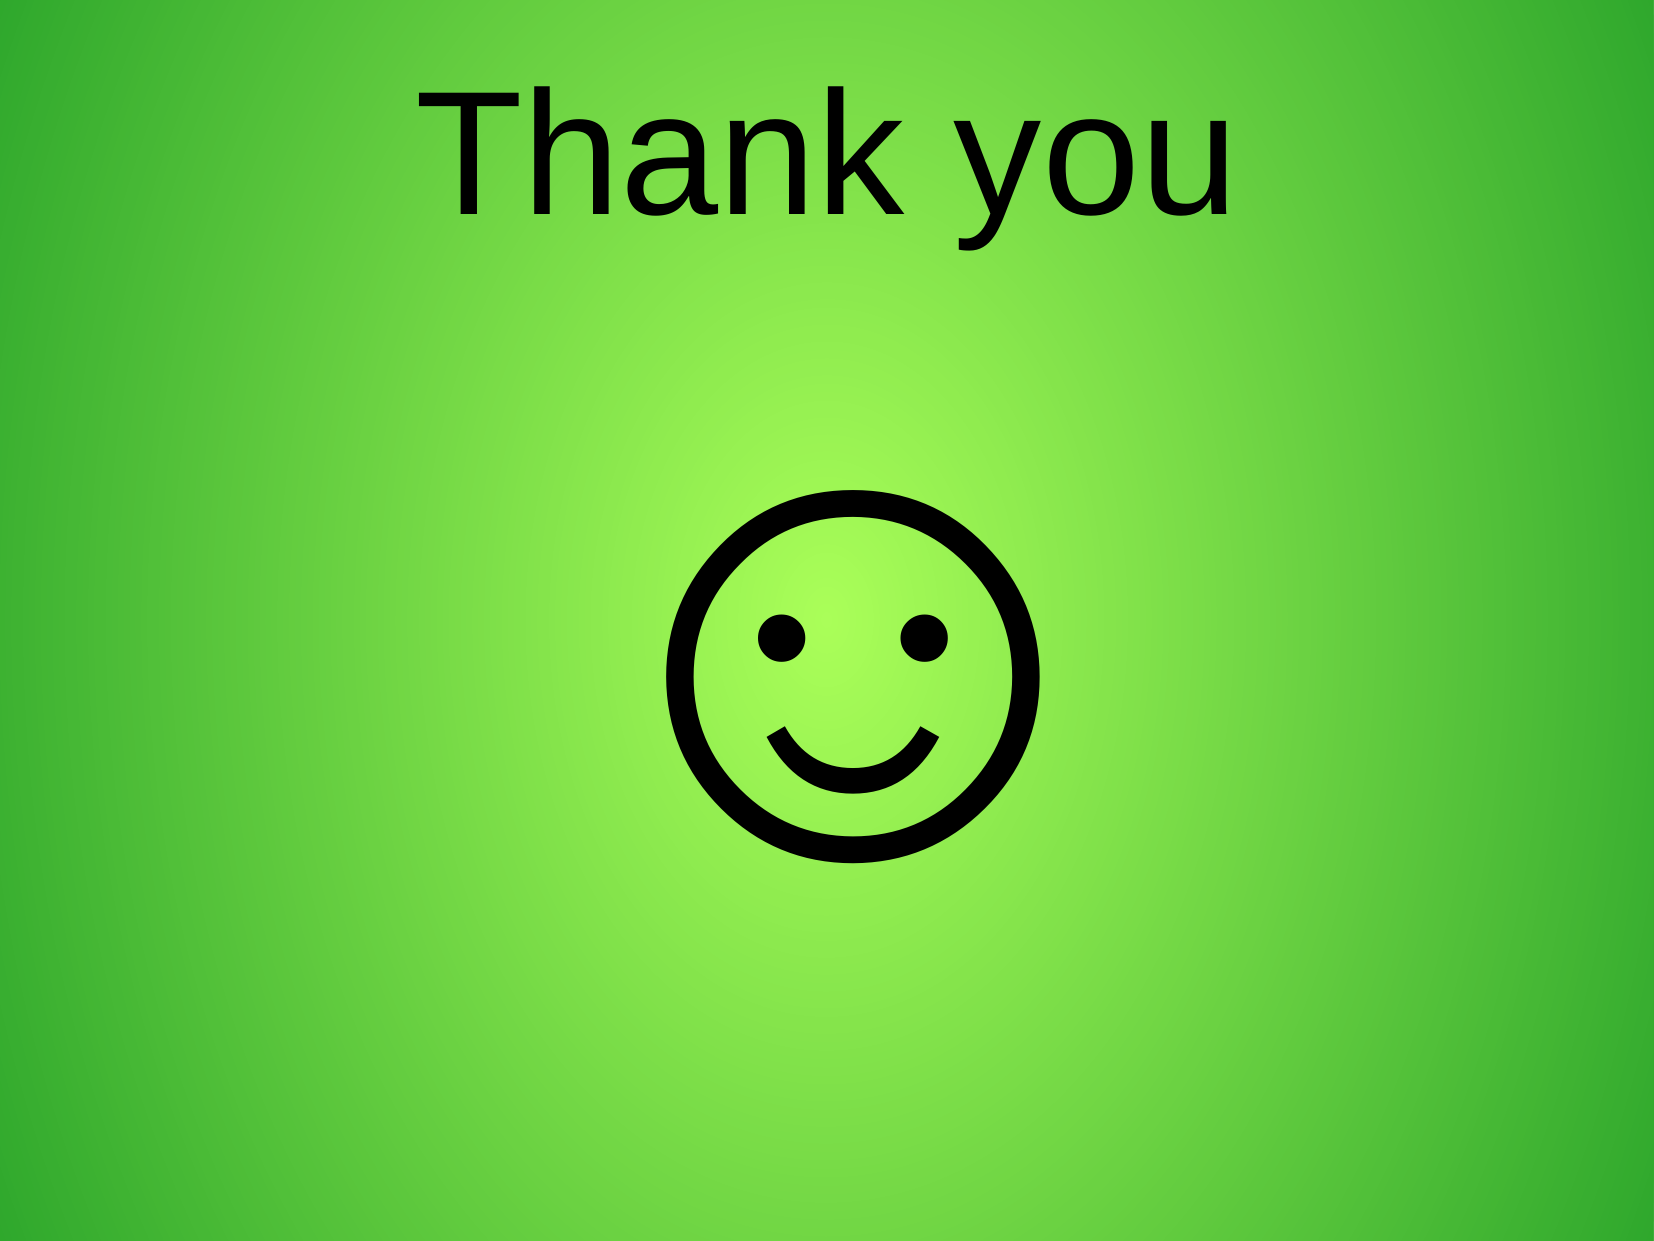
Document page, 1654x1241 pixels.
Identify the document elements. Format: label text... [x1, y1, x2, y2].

list ☺ [82, 290, 1571, 1010]
title Thank you [82, 49, 1571, 257]
